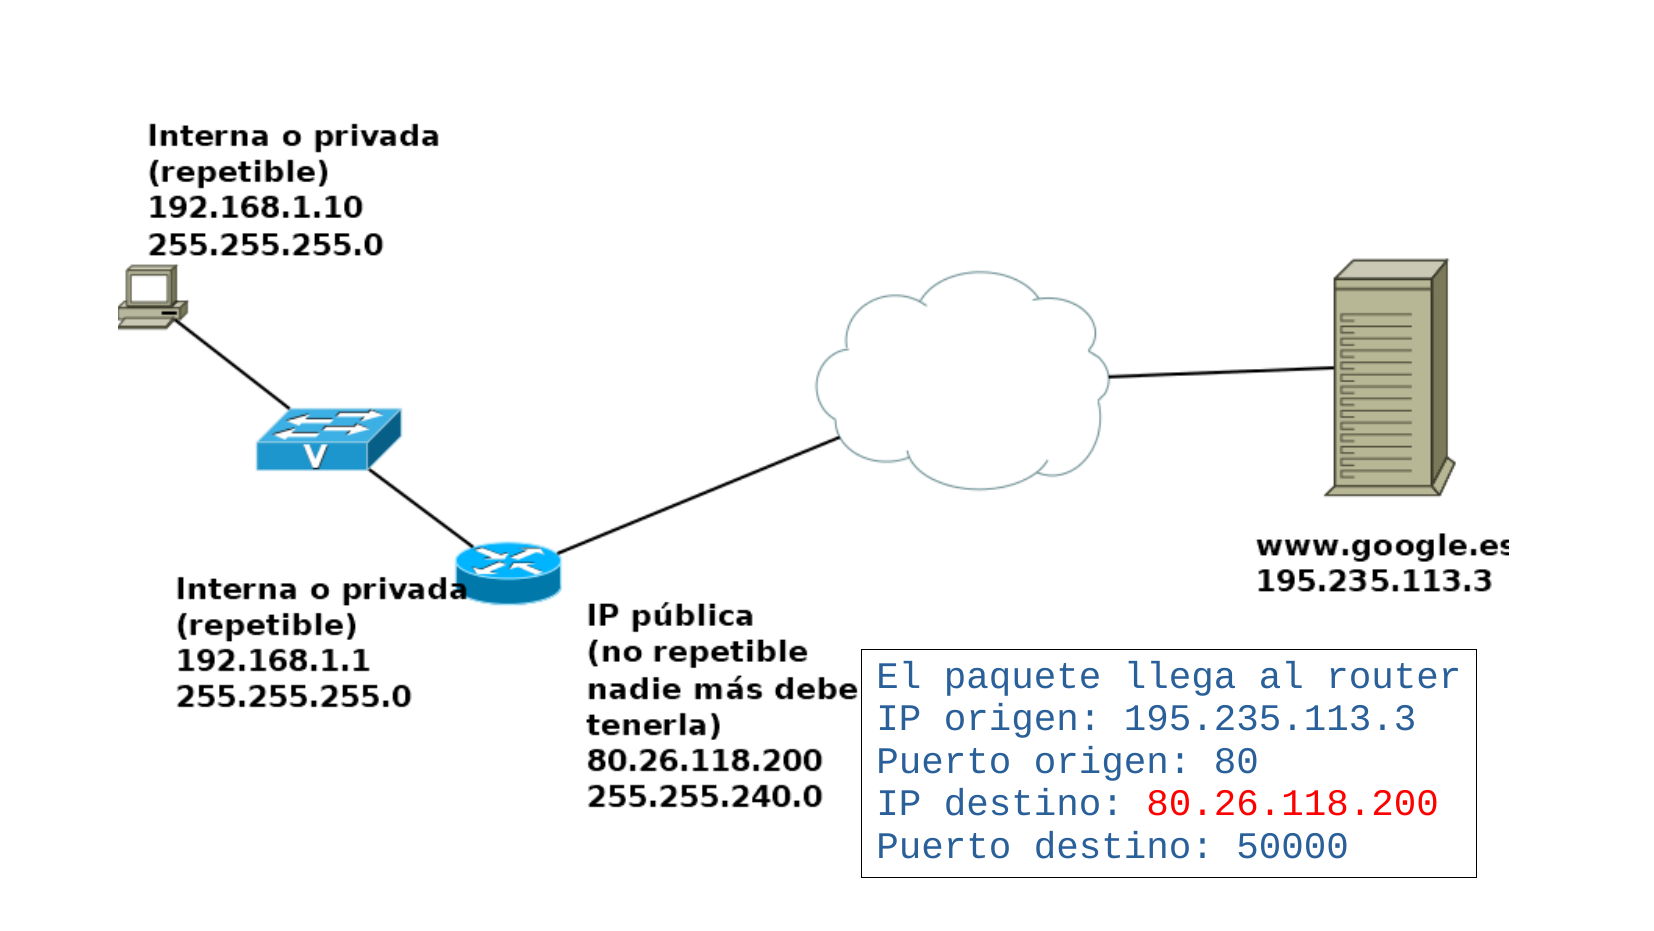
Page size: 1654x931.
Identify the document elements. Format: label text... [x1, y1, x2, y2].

picture [118, 118, 1509, 815]
text_box El paquete llega al router IP origen: 195.235.113.3 Puerto origen: 80 IP destino: 80.26.118.200 Puerto destino: 50000 [861, 649, 1477, 878]
